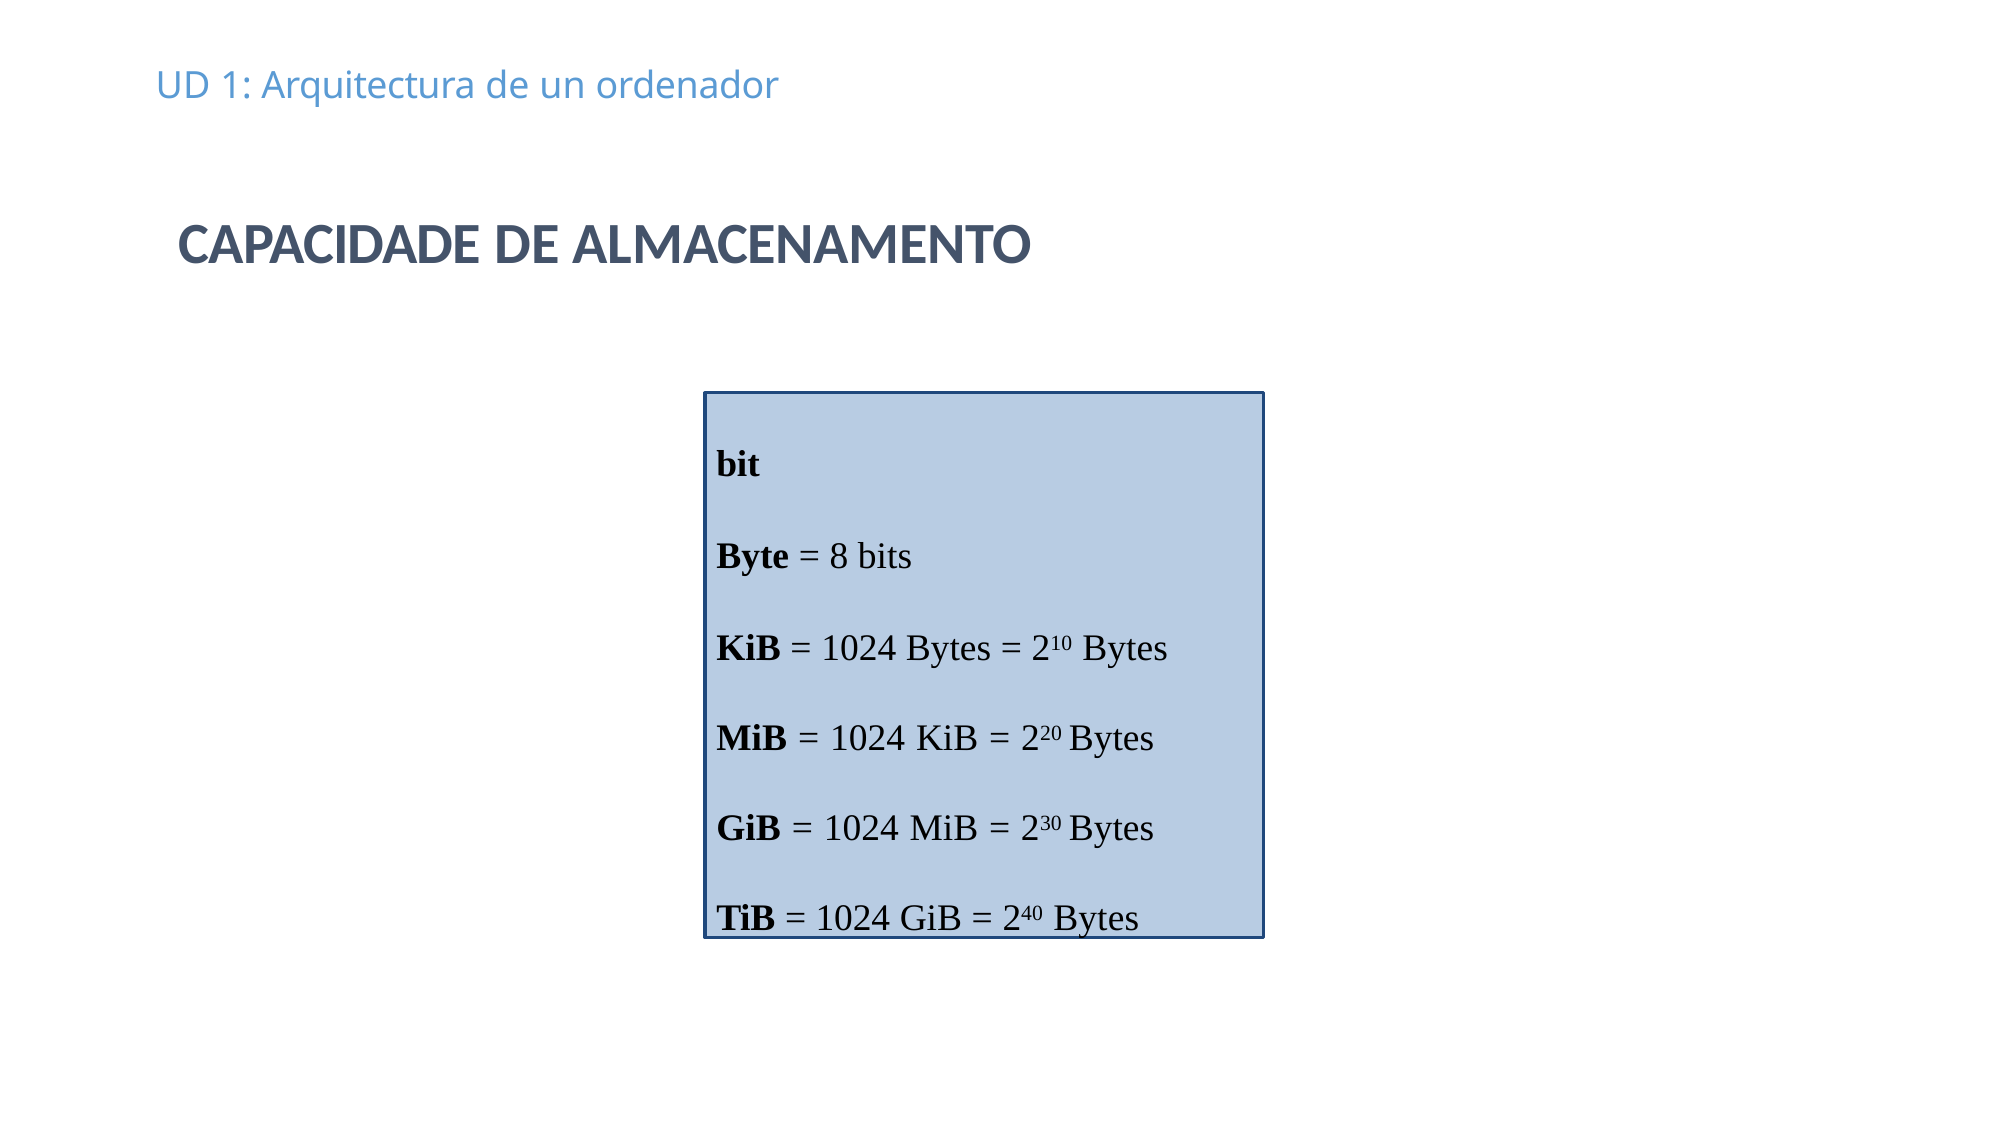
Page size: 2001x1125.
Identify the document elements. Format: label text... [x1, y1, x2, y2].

title CAPACIDADE DE ALMACENAMENTO [129, 202, 1808, 393]
text_box bit Byte = 8 bits KiB = 1024 Bytes = 210 Bytes MiB = 1024 KiB = 220 Bytes GiB = 1024 MiB = 230 Bytes TiB = 1024 GiB = 240 Bytes [705, 392, 1264, 938]
text_box UD 1: Arquitectura de un ordenador [153, 59, 1099, 107]
